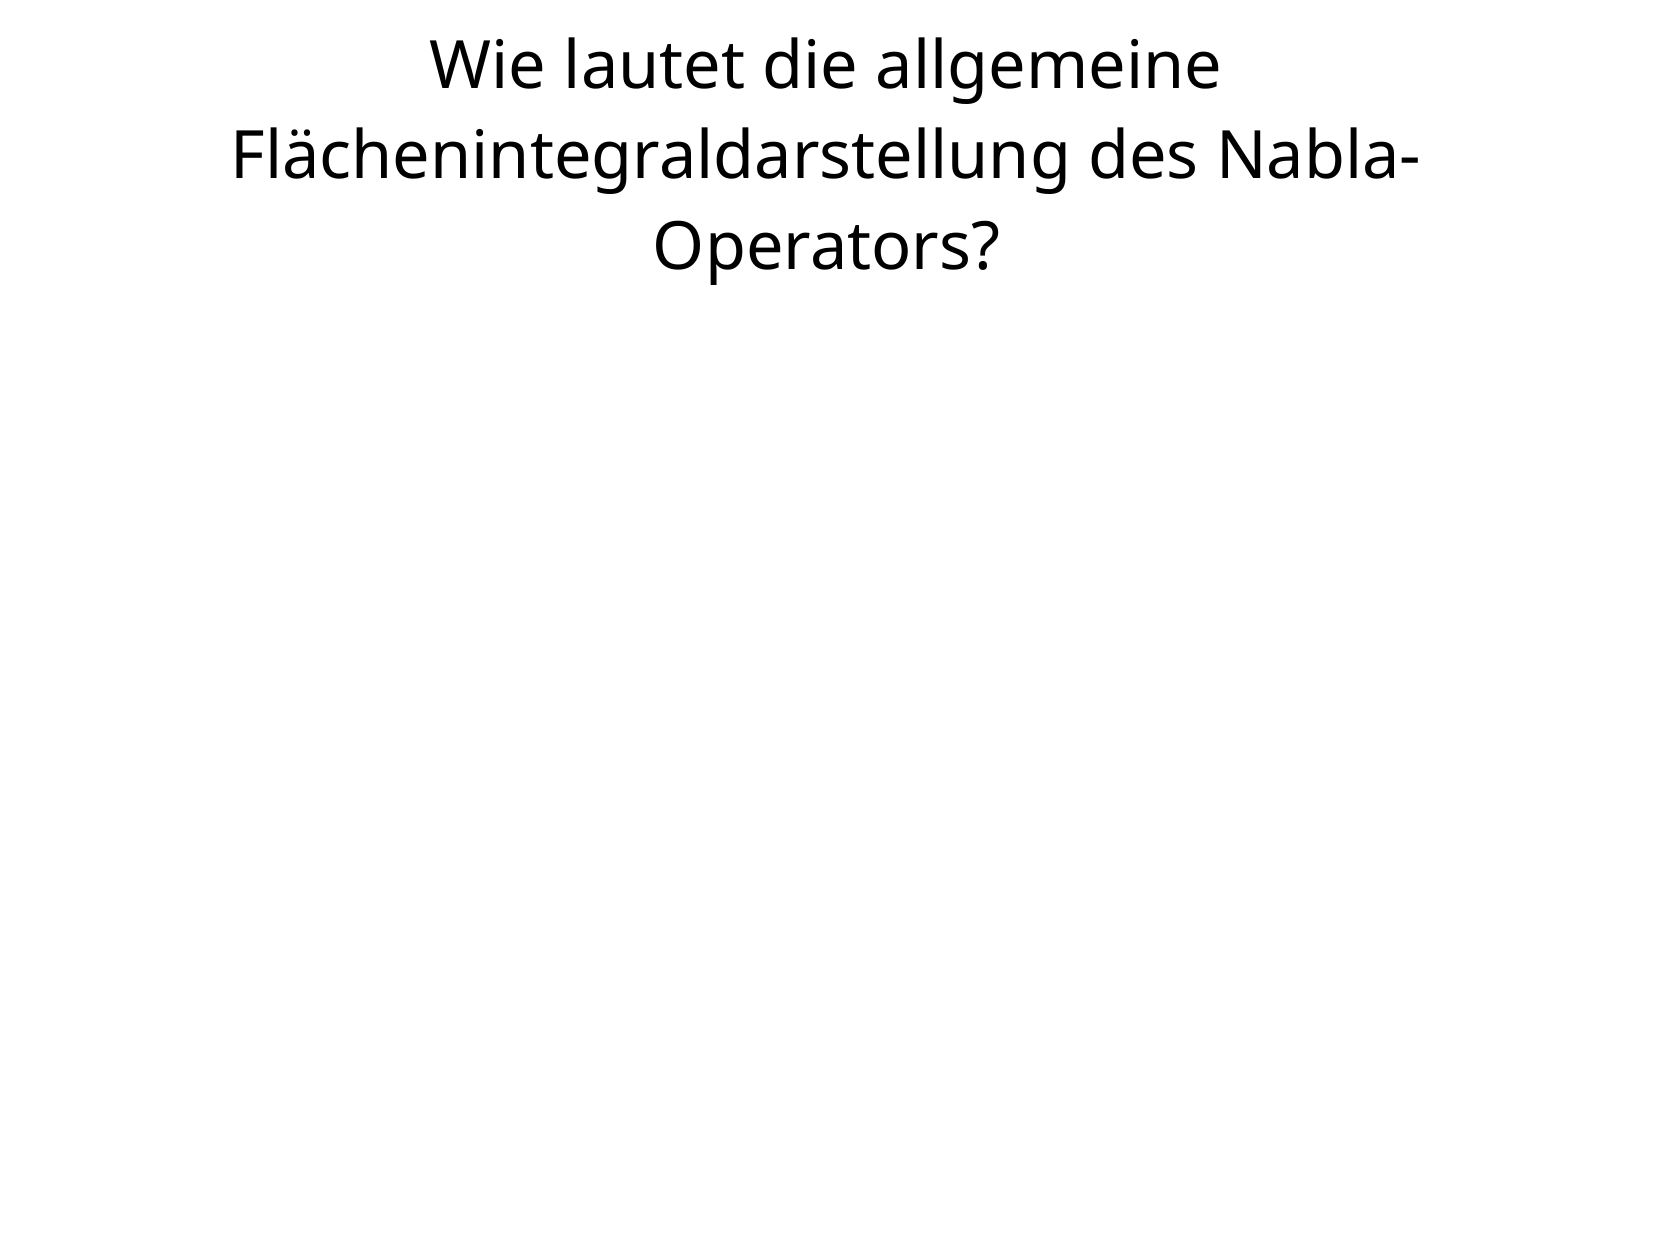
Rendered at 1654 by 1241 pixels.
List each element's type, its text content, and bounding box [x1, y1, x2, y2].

title Wie lautet die allgemeine Flächenintegraldarstellung des Nabla-Operators? [82, 49, 1571, 257]
